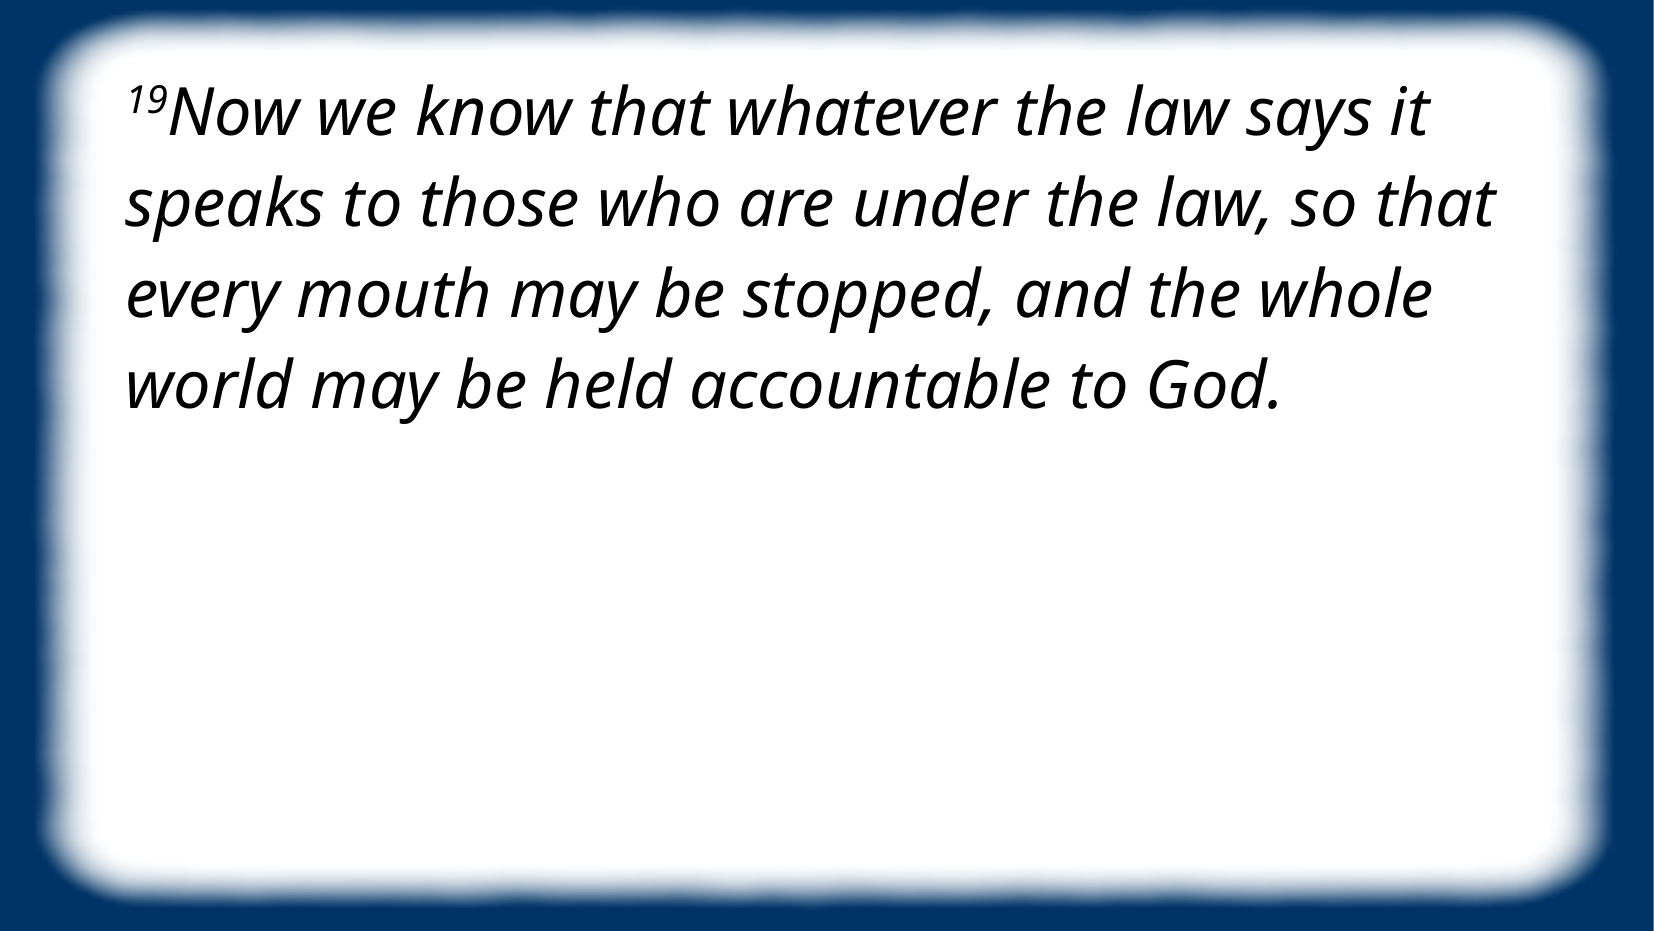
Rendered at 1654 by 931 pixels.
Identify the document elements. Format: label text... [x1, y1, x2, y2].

picture [0, 0, 1654, 931]
text_box 19Now we know that whatever the law says it speaks to those who are under the law, so that every mouth may be stopped, and the whole world may be held accountable to God. [110, 57, 1551, 436]
